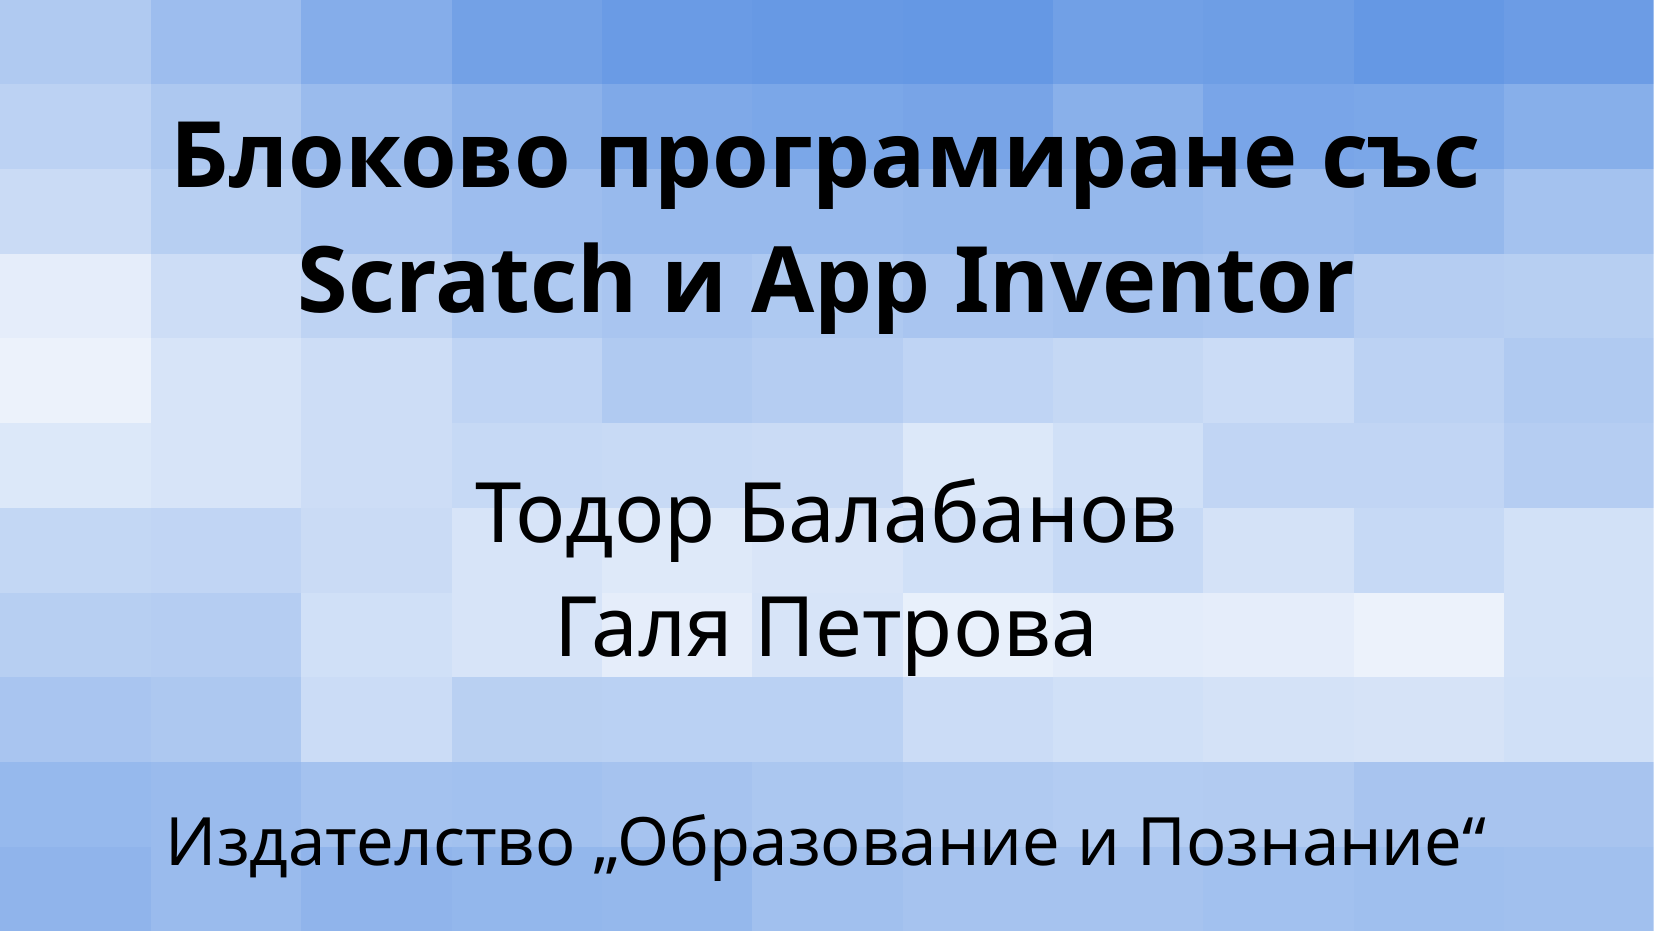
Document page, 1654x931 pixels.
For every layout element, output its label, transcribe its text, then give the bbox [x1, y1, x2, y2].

picture [0, 0, 1654, 931]
subtitle Блоково програмиране със Scratch и App Inventor Тодор Балабанов Галя Петрова Издателство „Образование и Познание“ [82, 120, 1571, 855]
